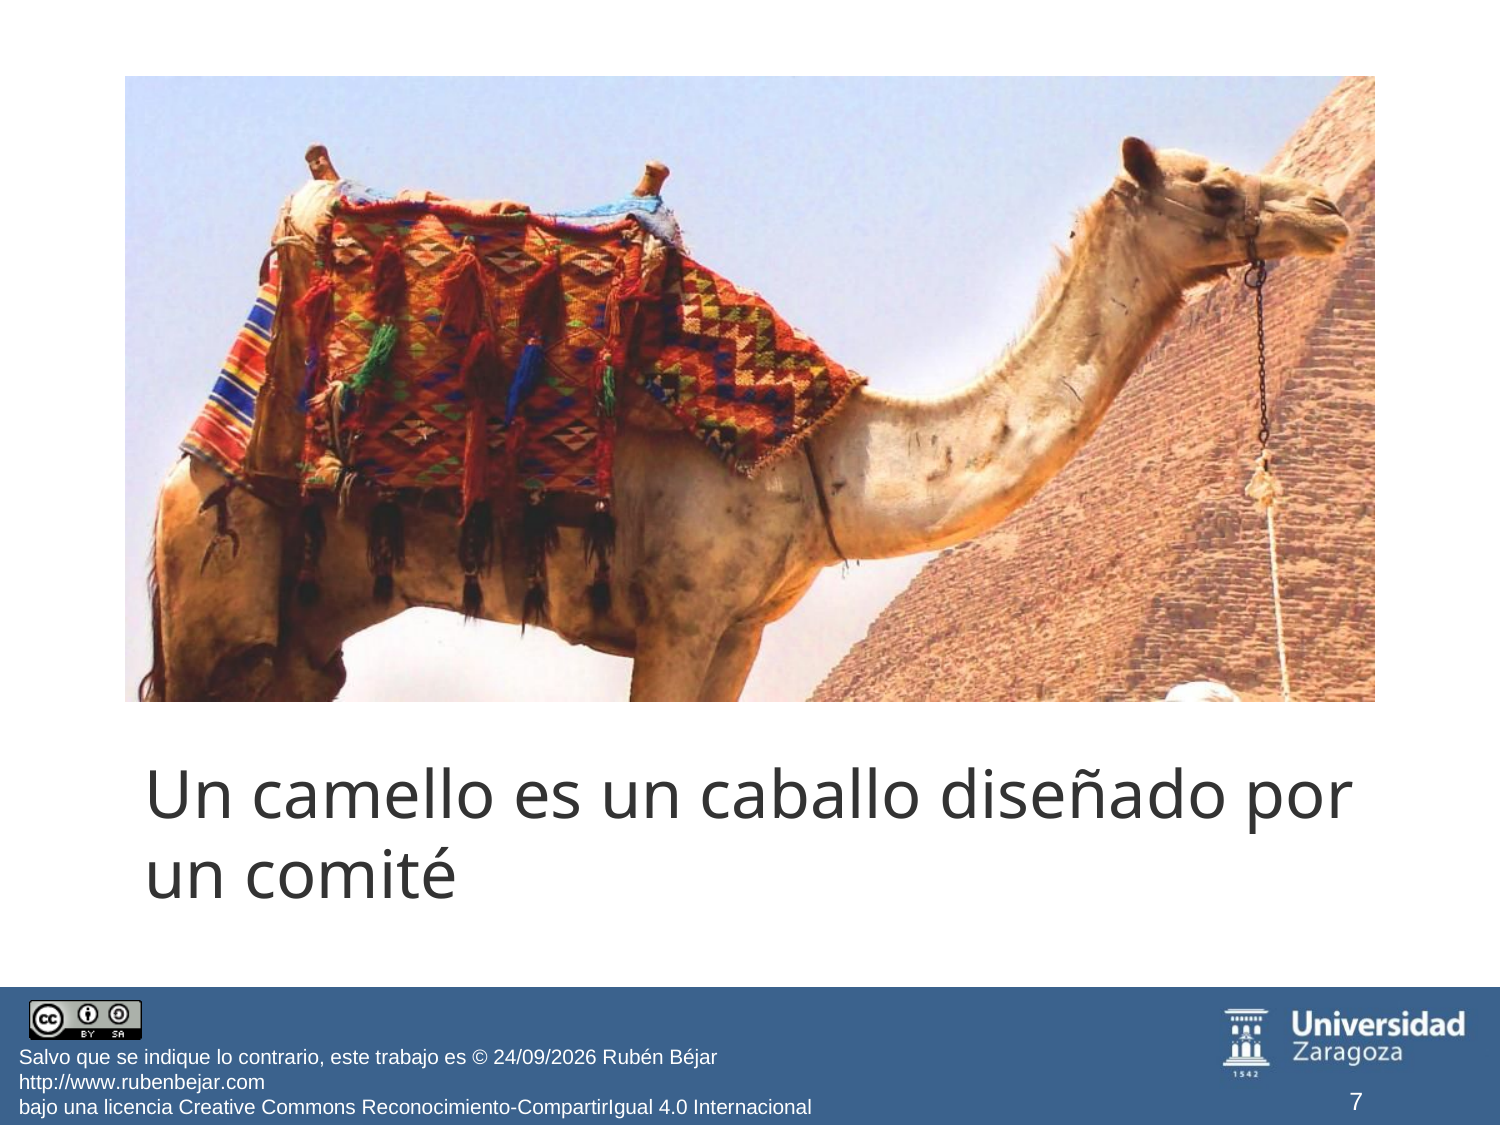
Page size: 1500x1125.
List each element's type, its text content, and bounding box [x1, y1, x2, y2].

list Un camello es un caballo diseñado por un comité [129, 744, 1418, 904]
picture [0, 987, 1500, 1125]
picture [125, 76, 1375, 702]
